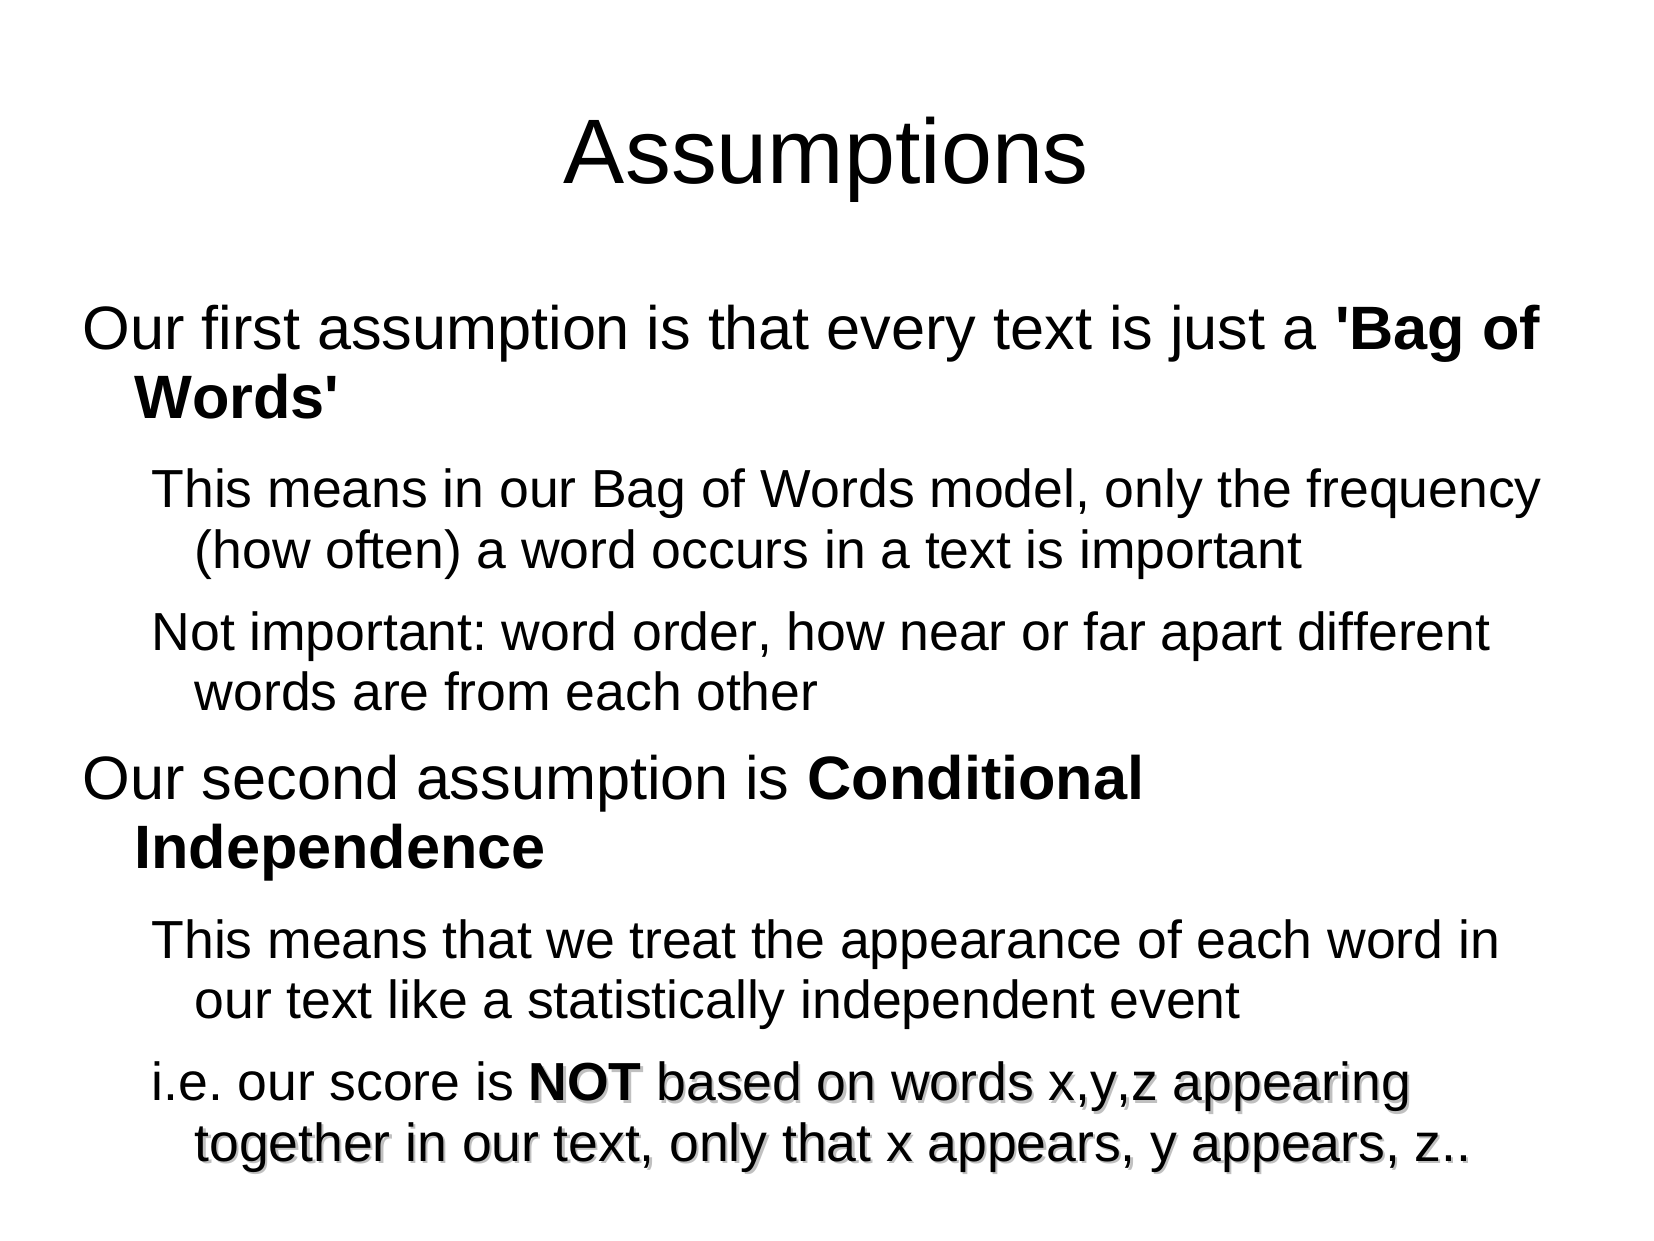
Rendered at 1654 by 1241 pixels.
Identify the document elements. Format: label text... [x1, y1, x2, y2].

list Our first assumption is that every text is just a 'Bag of Words' This means in our Bag of Words model, only the frequency (how often) a word occurs in a text is important Not important: word order, how near or far apart different words are from each other Our second assumption is Conditional Independence This means that we treat the appearance of each word in our text like a statistically independent event i.e. our score is NOT based on words x,y,z appearing together in our text, only that x appears, y appears, z.. [82, 290, 1571, 1216]
title Assumptions [82, 49, 1571, 257]
